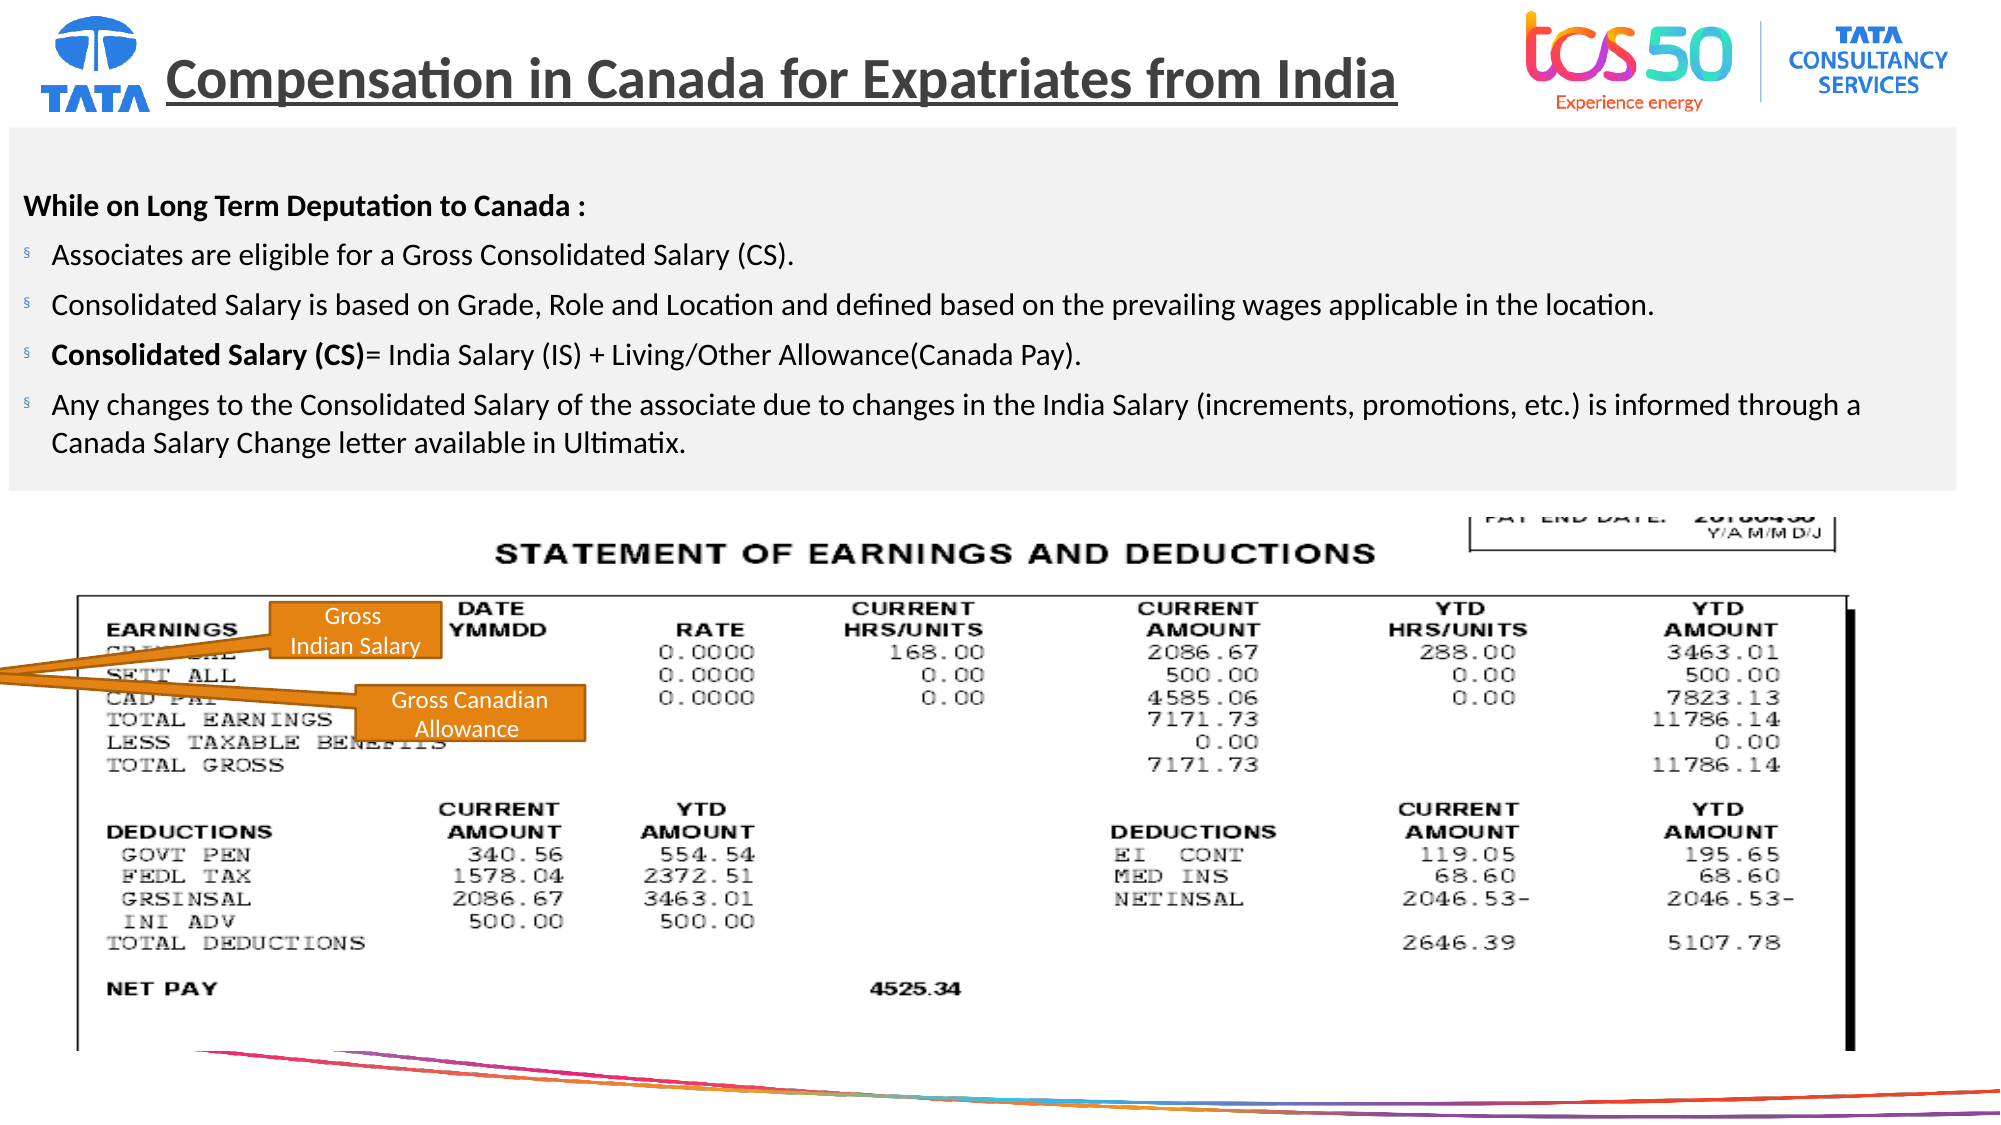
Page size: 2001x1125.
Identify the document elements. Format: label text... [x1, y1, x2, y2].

title Compensation in Canada for Expatriates from India [151, 43, 1548, 127]
text_box While on Long Term Deputation to Canada : Associates are eligible for a Gross Consolidated Salary (CS). Consolidated Salary is based on Grade, Role and Location and defined based on the prevailing wages applicable in the location. Consolidated Salary (CS)= India Salary (IS) + Living/Other Allowance(Canada Pay). Any changes to the Consolidated Salary of the associate due to changes in the India Salary (increments, promotions, etc.) is informed through a Canada Salary Change letter available in Ultimatix. [8, 127, 1957, 491]
picture [41, 16, 150, 112]
text_box Gross Indian Salary [0, 602, 442, 674]
picture [1526, 11, 1948, 112]
picture [0, 517, 2000, 1125]
text_box Gross Canadian Allowance [0, 673, 586, 741]
